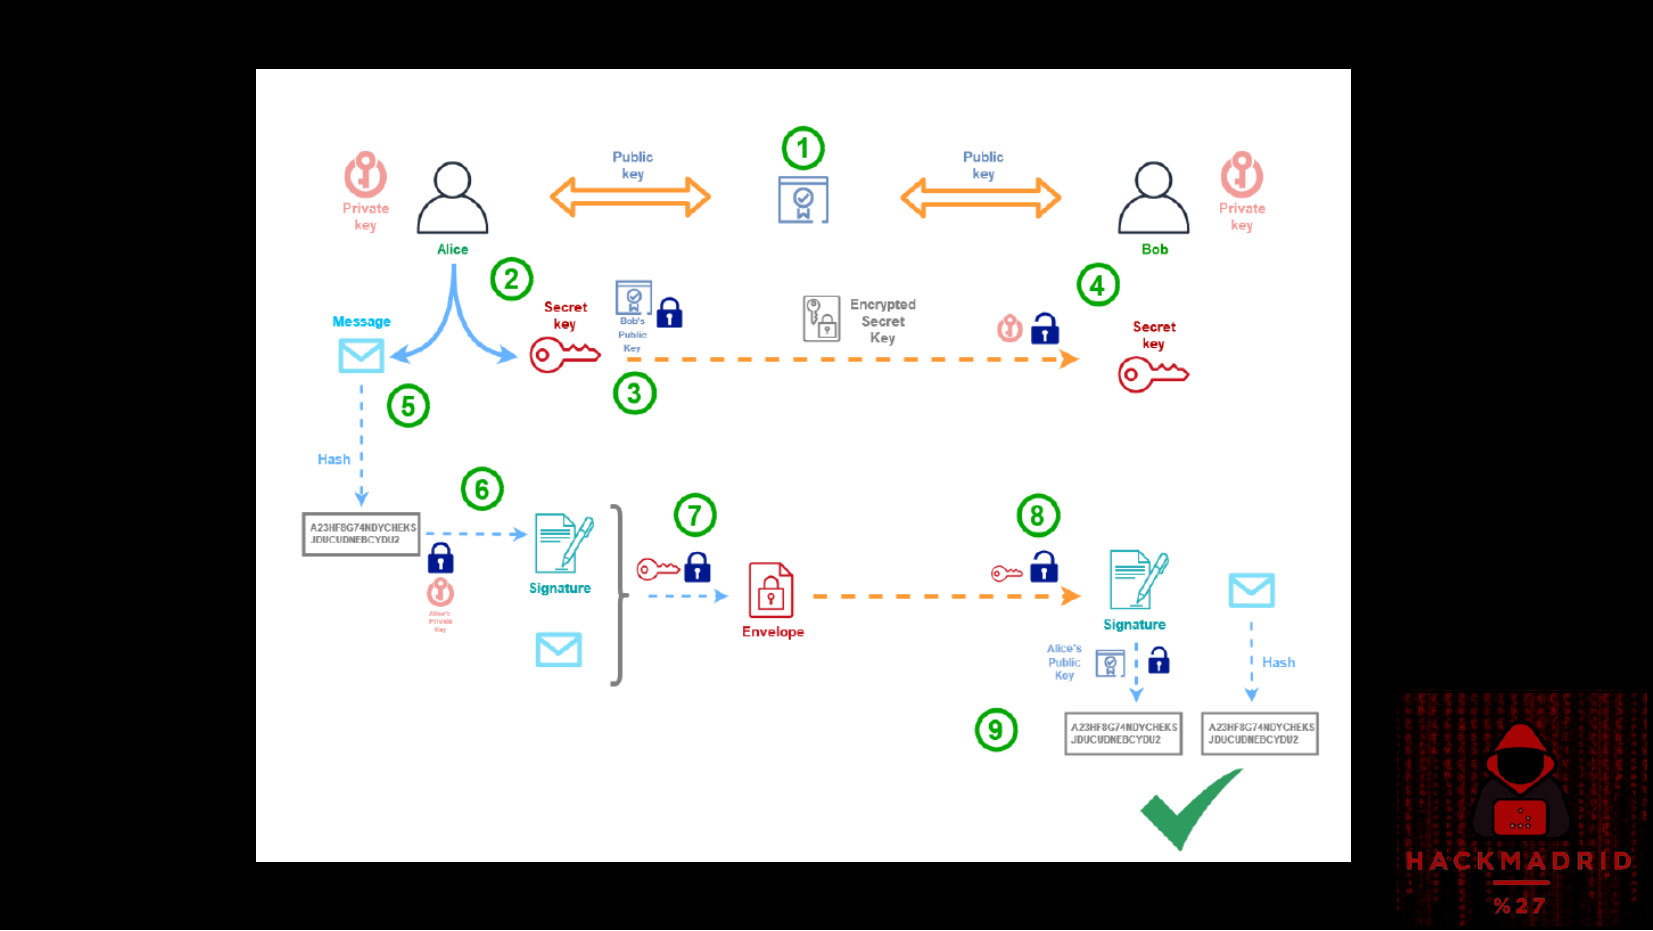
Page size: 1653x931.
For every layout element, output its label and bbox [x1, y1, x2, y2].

subtitle [121, 344, 1534, 931]
text_box [1534, 692, 1649, 929]
picture [256, 69, 1351, 862]
